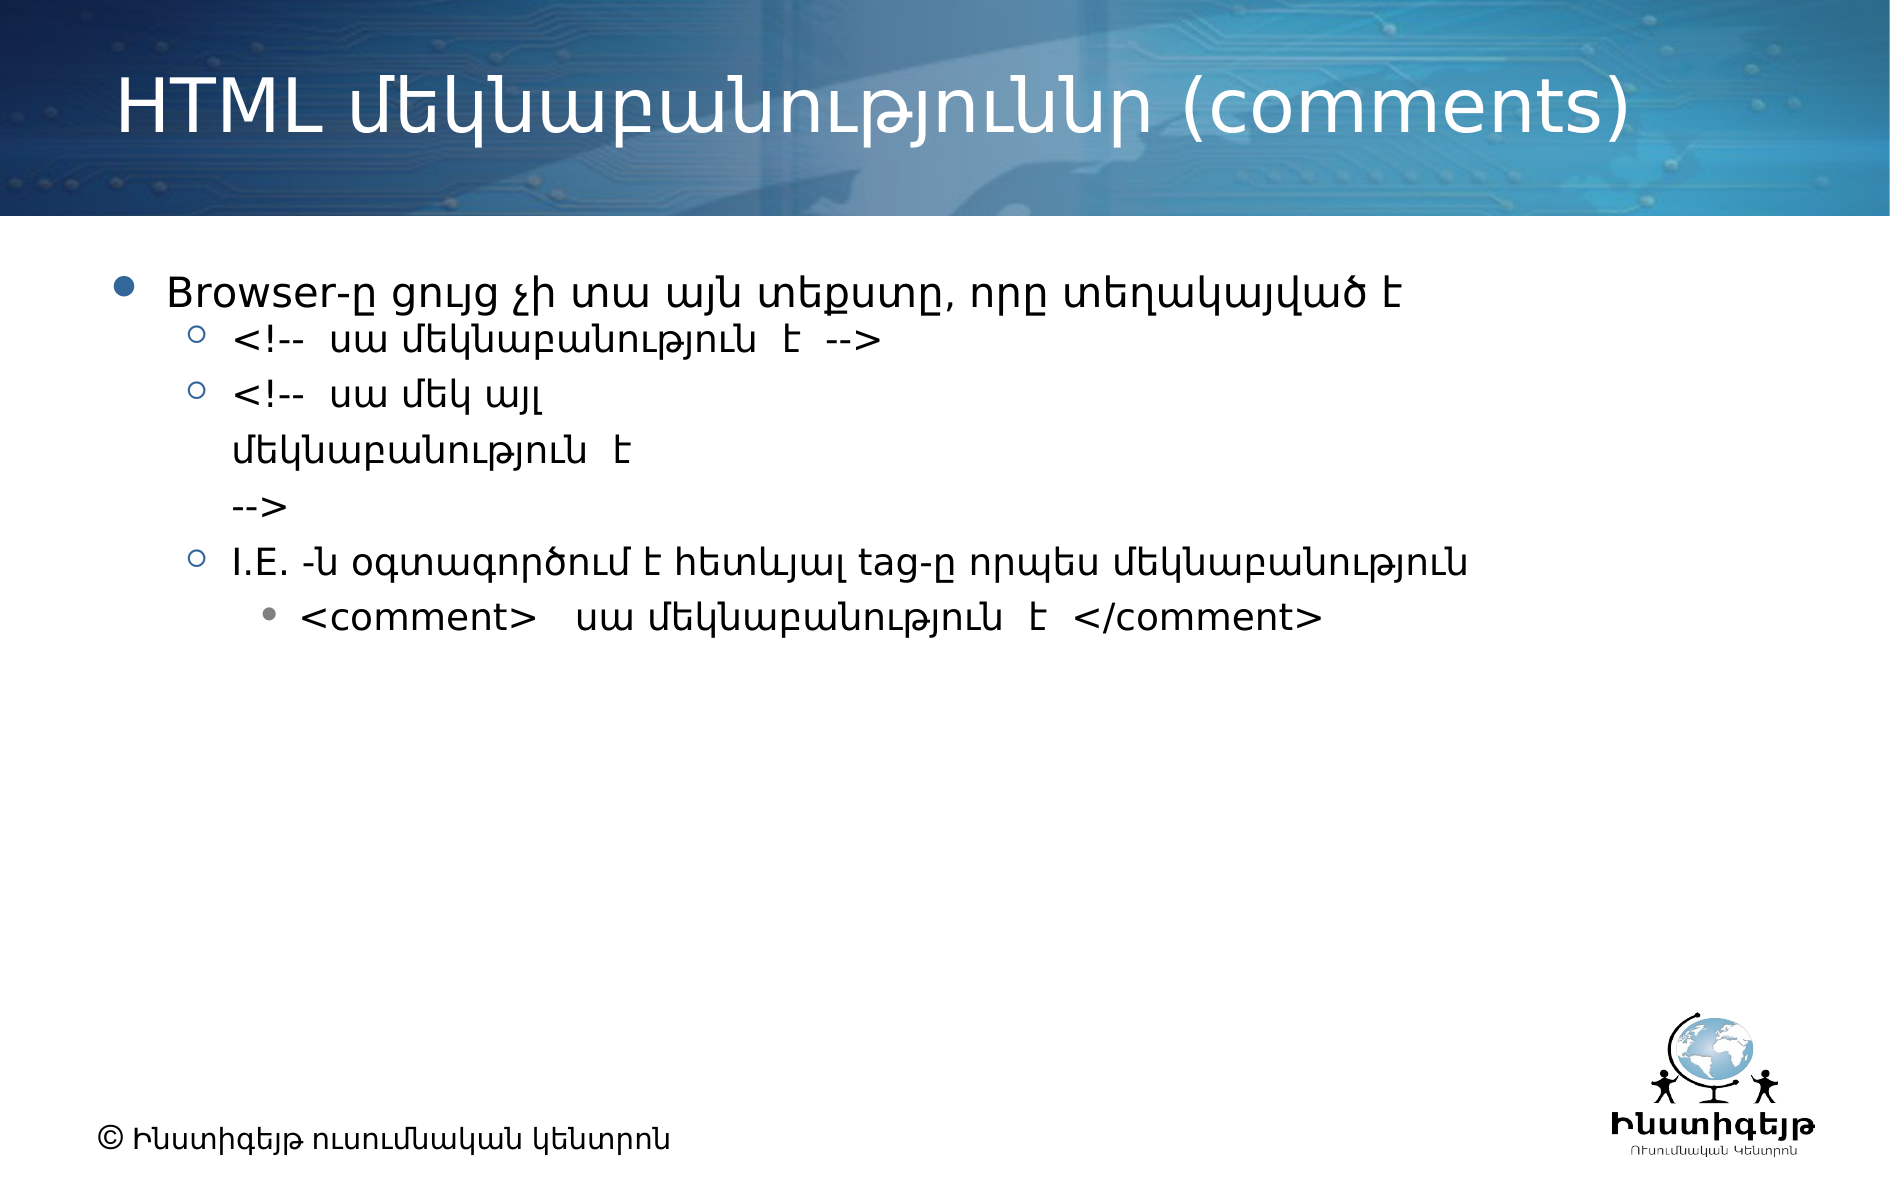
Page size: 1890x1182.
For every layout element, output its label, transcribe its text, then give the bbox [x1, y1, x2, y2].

picture [0, 0, 1890, 216]
text_box HTML մեկնաբանություննր (comments) [114, 82, 1740, 86]
picture [1612, 1012, 1815, 1157]
list Browser-ը ցույց չի տա այն տեքստը, որը տեղակայված է <!-- սա մեկնաբանություն է --> <!-- սա մեկ այլ մեկնաբանություն է --> I.E. -ն օգտագործում է հետևյալ tag-ը որպես մեկնաբանություն <comment> սա մեկնաբանություն է </comment> [110, 276, 1801, 291]
